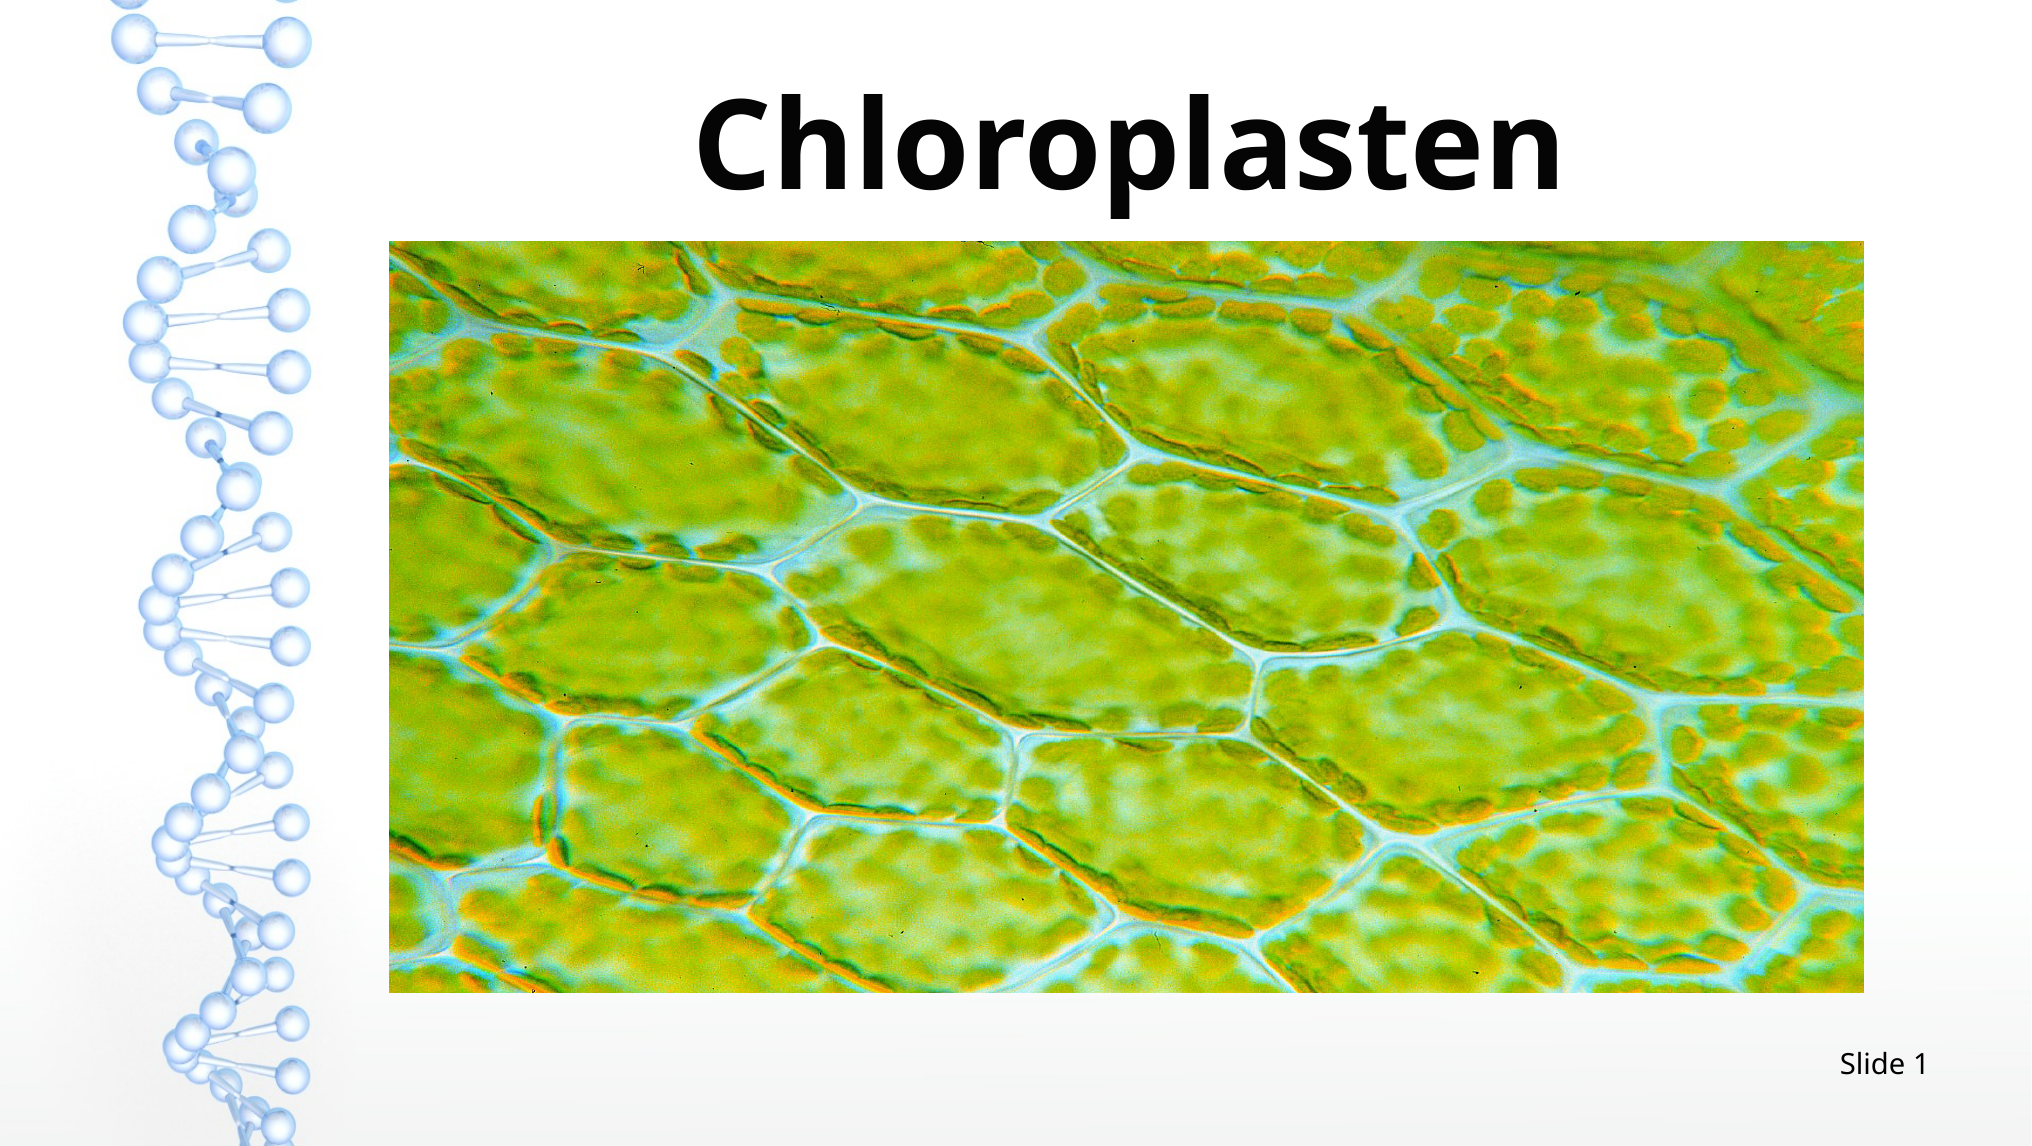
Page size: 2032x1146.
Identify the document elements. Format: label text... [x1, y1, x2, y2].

picture [0, 0, 2032, 1146]
title Chloroplasten [330, 67, 1930, 215]
